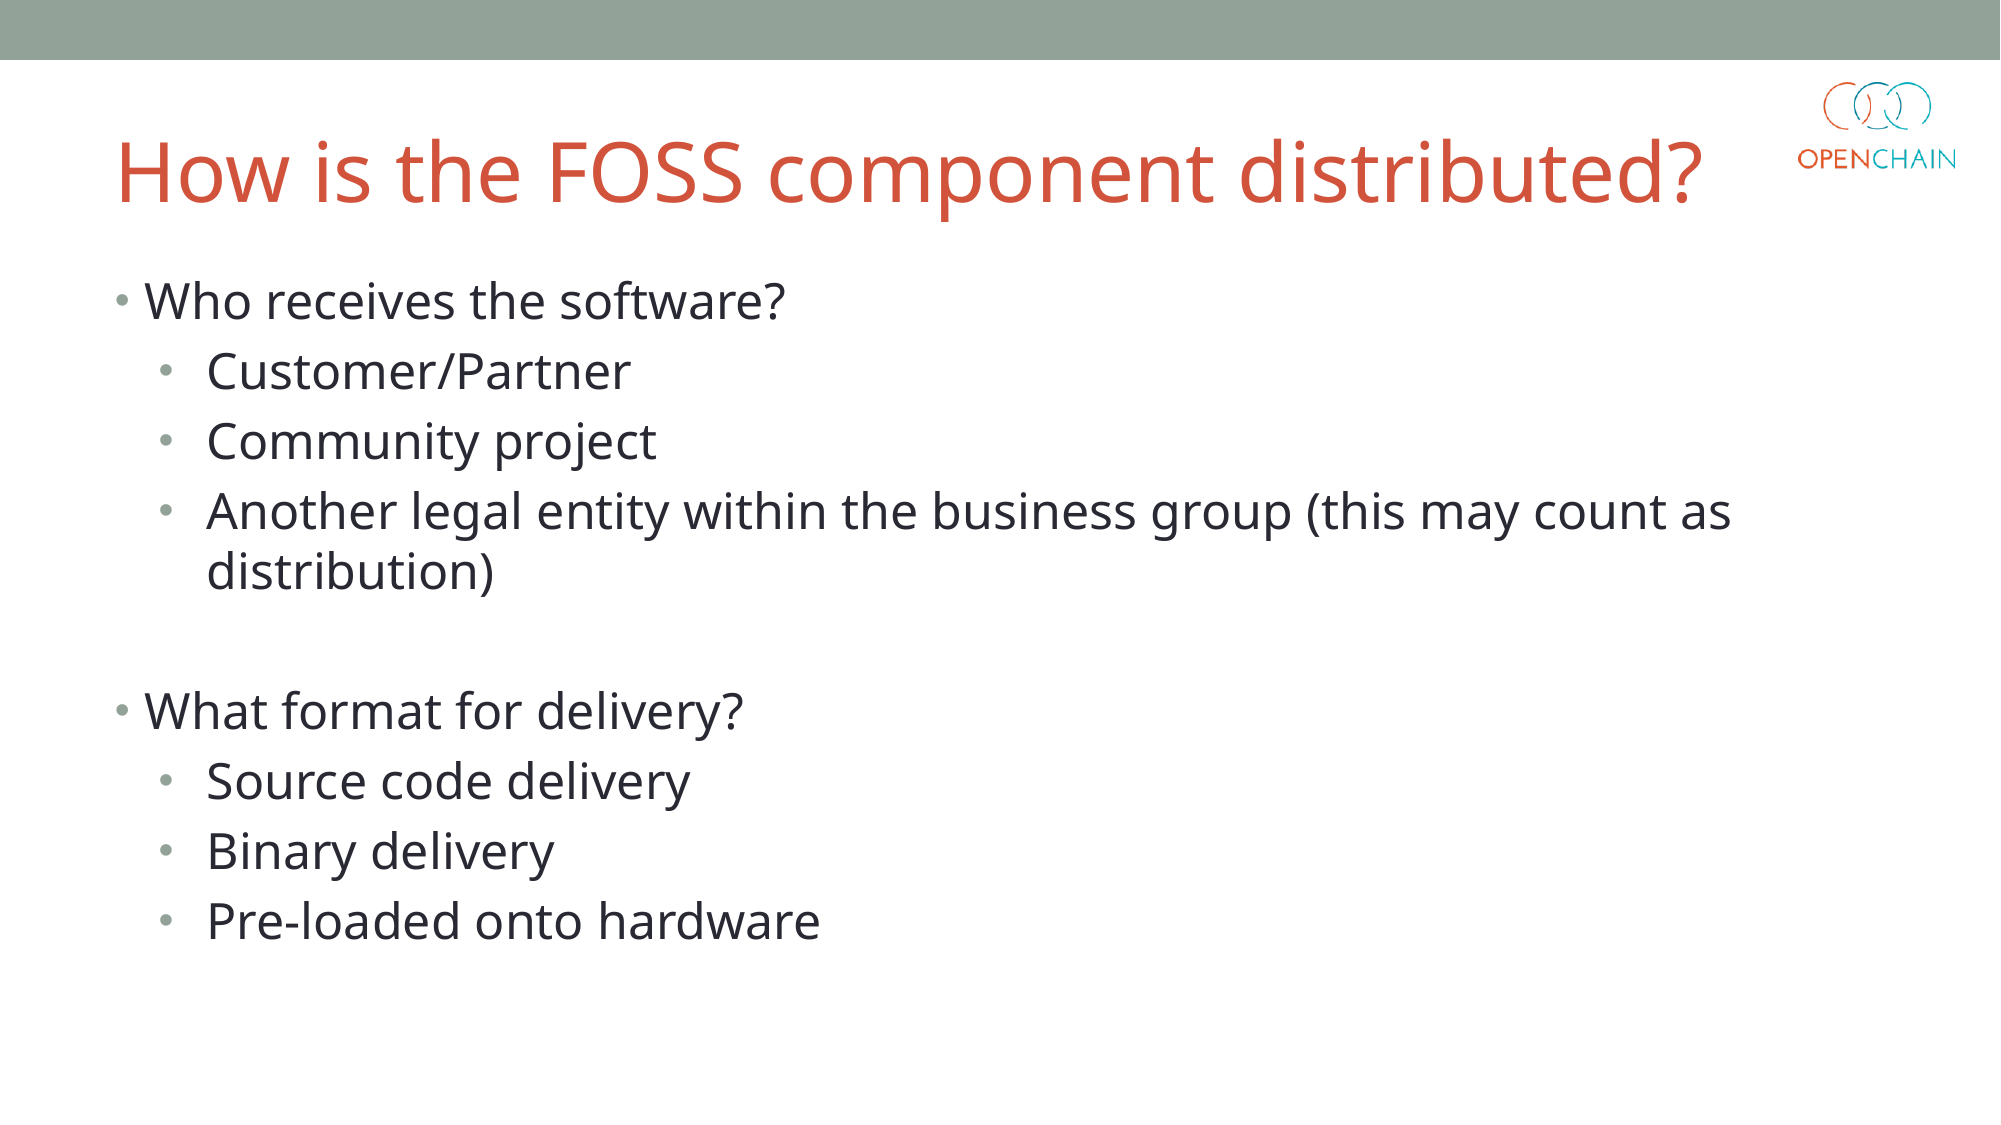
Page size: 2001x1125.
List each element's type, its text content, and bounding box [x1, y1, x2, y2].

picture [1798, 82, 1955, 169]
text_box How is the FOSS component distributed? [99, 87, 1900, 250]
text_box Who receives the software? Customer/Partner Community project Another legal entity within the business group (this may count as distribution) What format for delivery? Source code delivery Binary delivery Pre-loaded onto hardware [99, 262, 1900, 1103]
